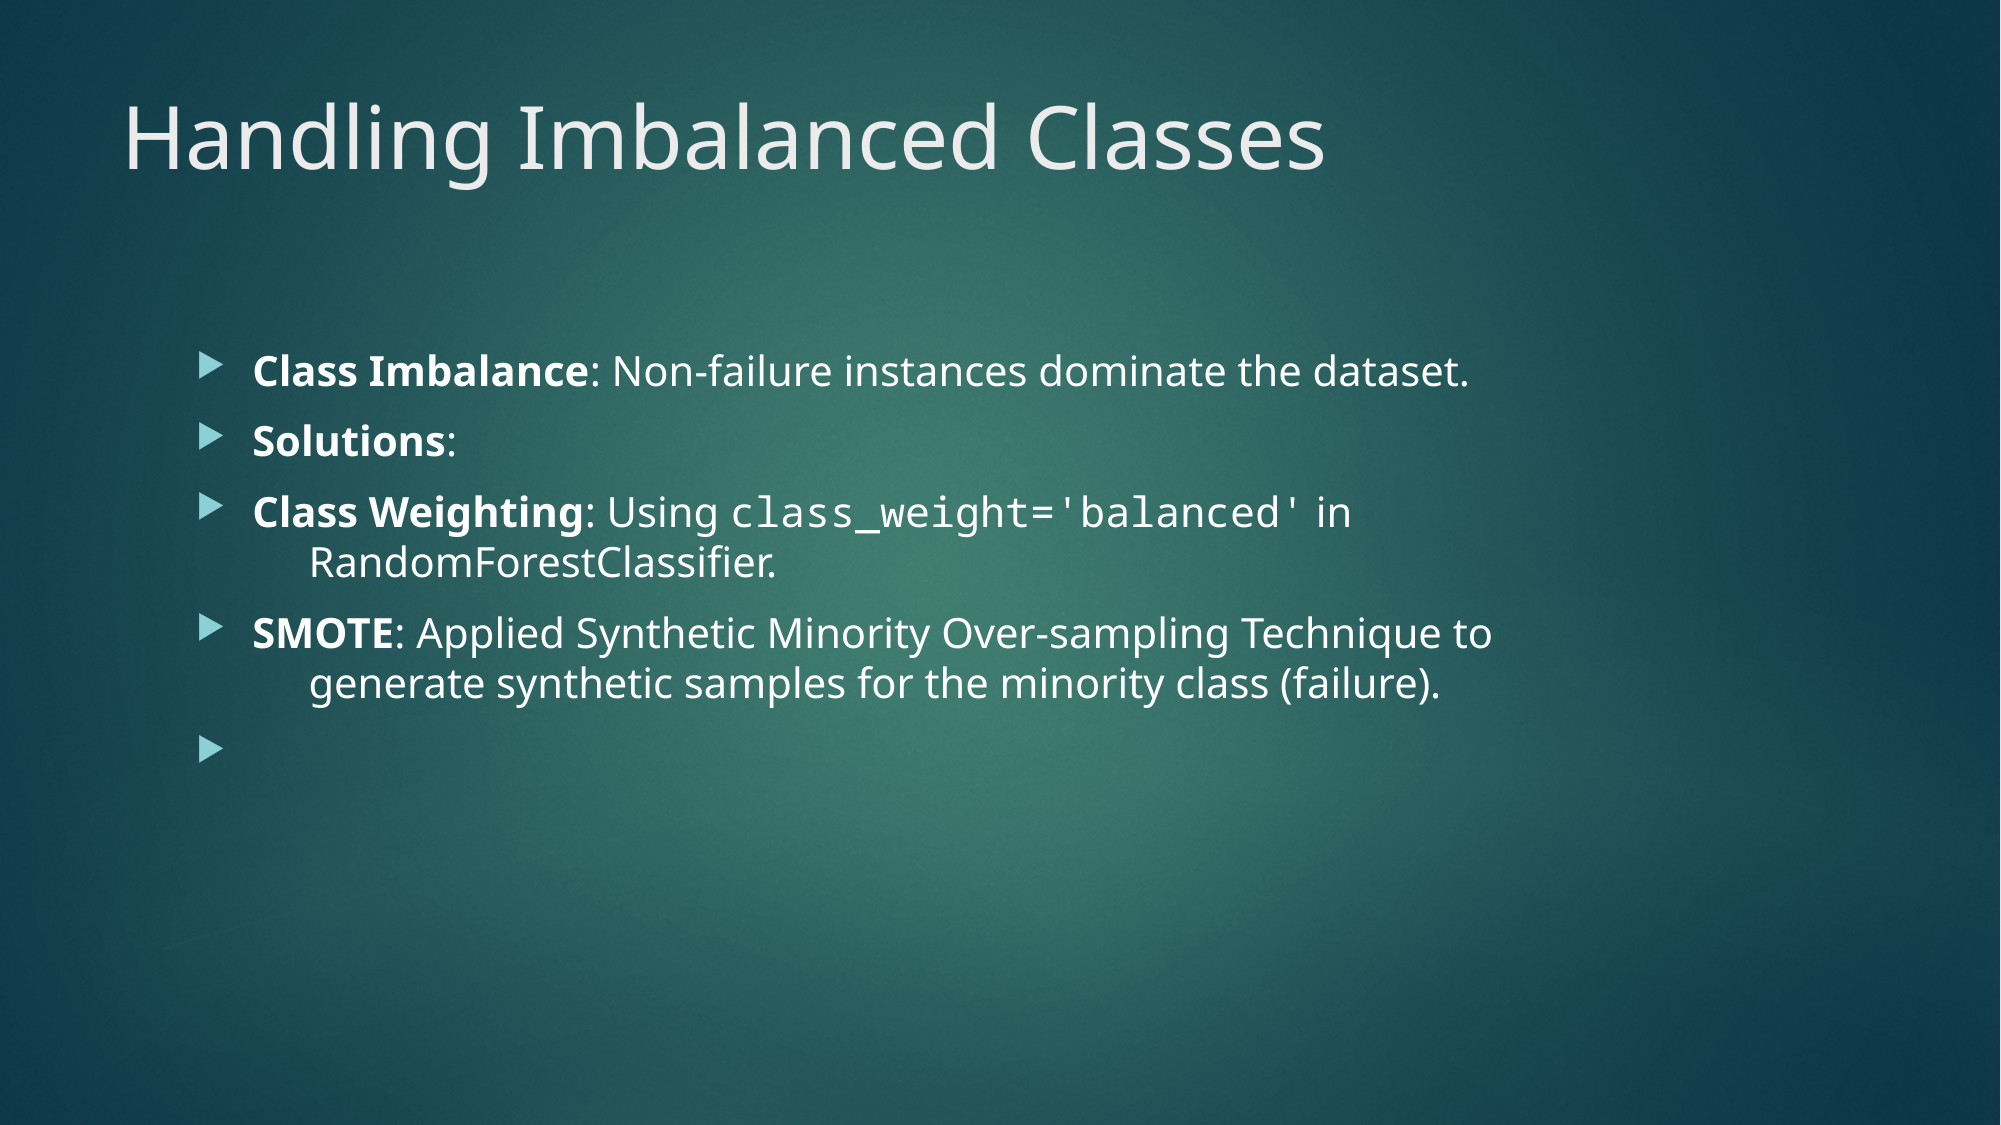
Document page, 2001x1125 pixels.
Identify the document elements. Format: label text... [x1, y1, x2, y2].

list Class Imbalance: Non-failure instances dominate the dataset. Solutions: Class Weighting: Using class_weight='balanced' in RandomForestClassifier. SMOTE: Applied Synthetic Minority Over-sampling Technique to generate synthetic samples for the minority class (failure). [181, 336, 1649, 1026]
title Handling Imbalanced Classes [106, 74, 1649, 305]
